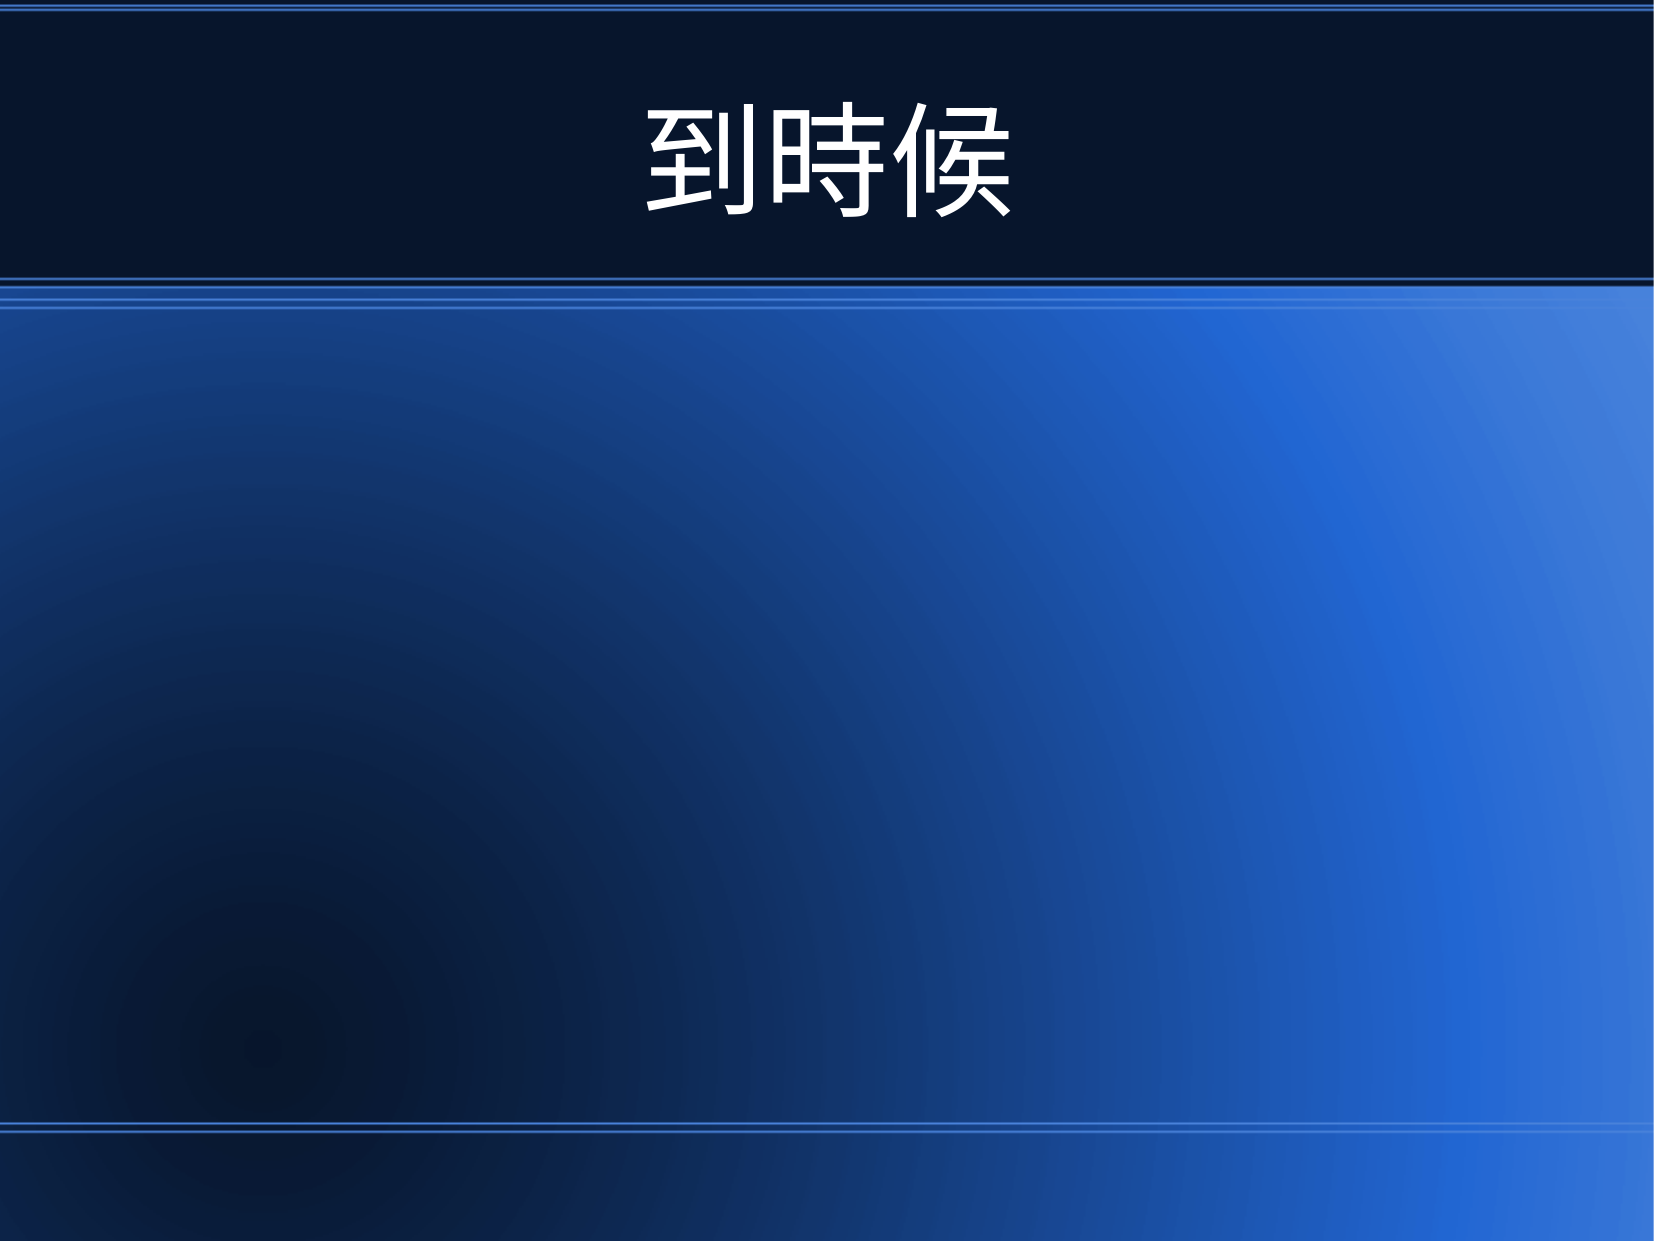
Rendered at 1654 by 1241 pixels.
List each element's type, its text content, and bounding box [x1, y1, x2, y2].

picture [0, 0, 1654, 1241]
title 到時候 [82, 49, 1571, 257]
